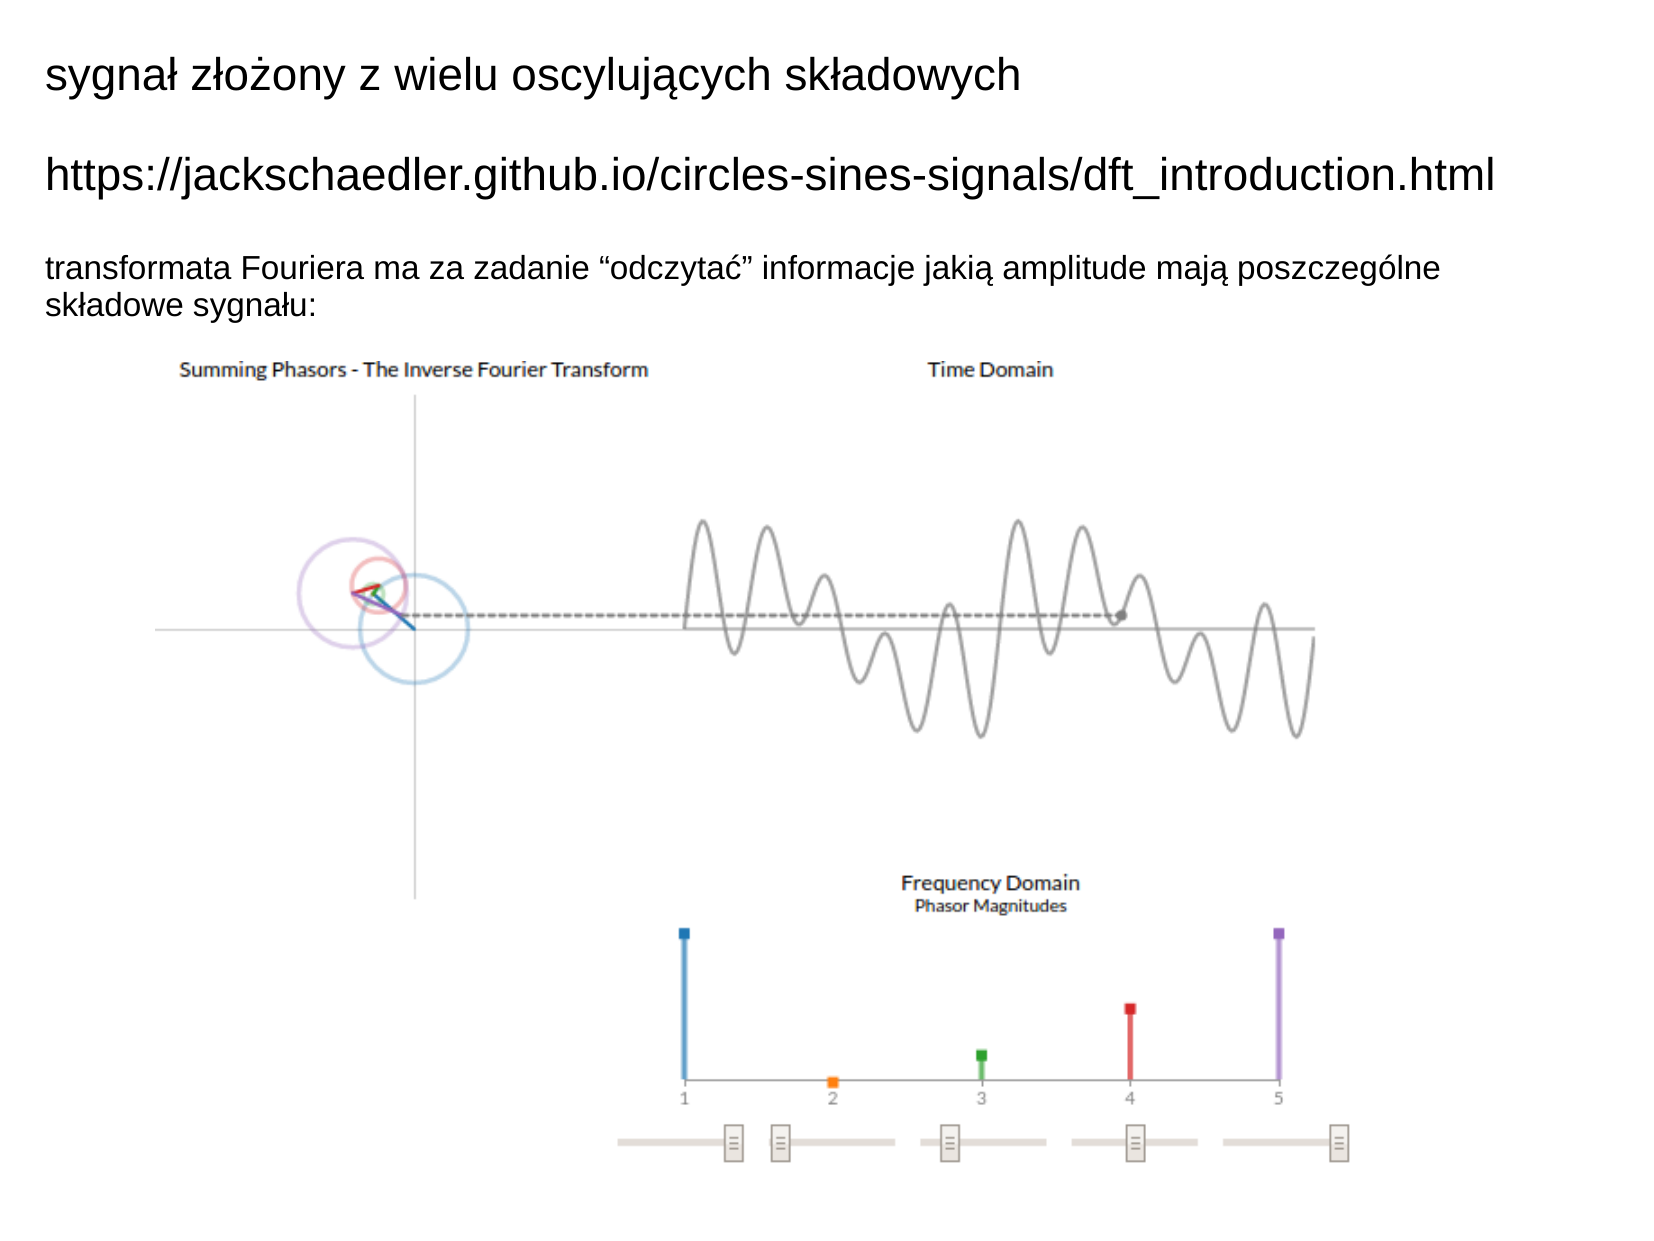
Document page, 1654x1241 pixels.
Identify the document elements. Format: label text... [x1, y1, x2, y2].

text_box sygnał złożony z wielu oscylujących składowych https://jackschaedler.github.io/circles-sines-signals/dft_introduction.html transformata Fouriera ma za zadanie “odczytać” informacje jakią amplitude mają poszczególne składowe sygnału: [30, 42, 1606, 332]
picture [155, 361, 1364, 1186]
